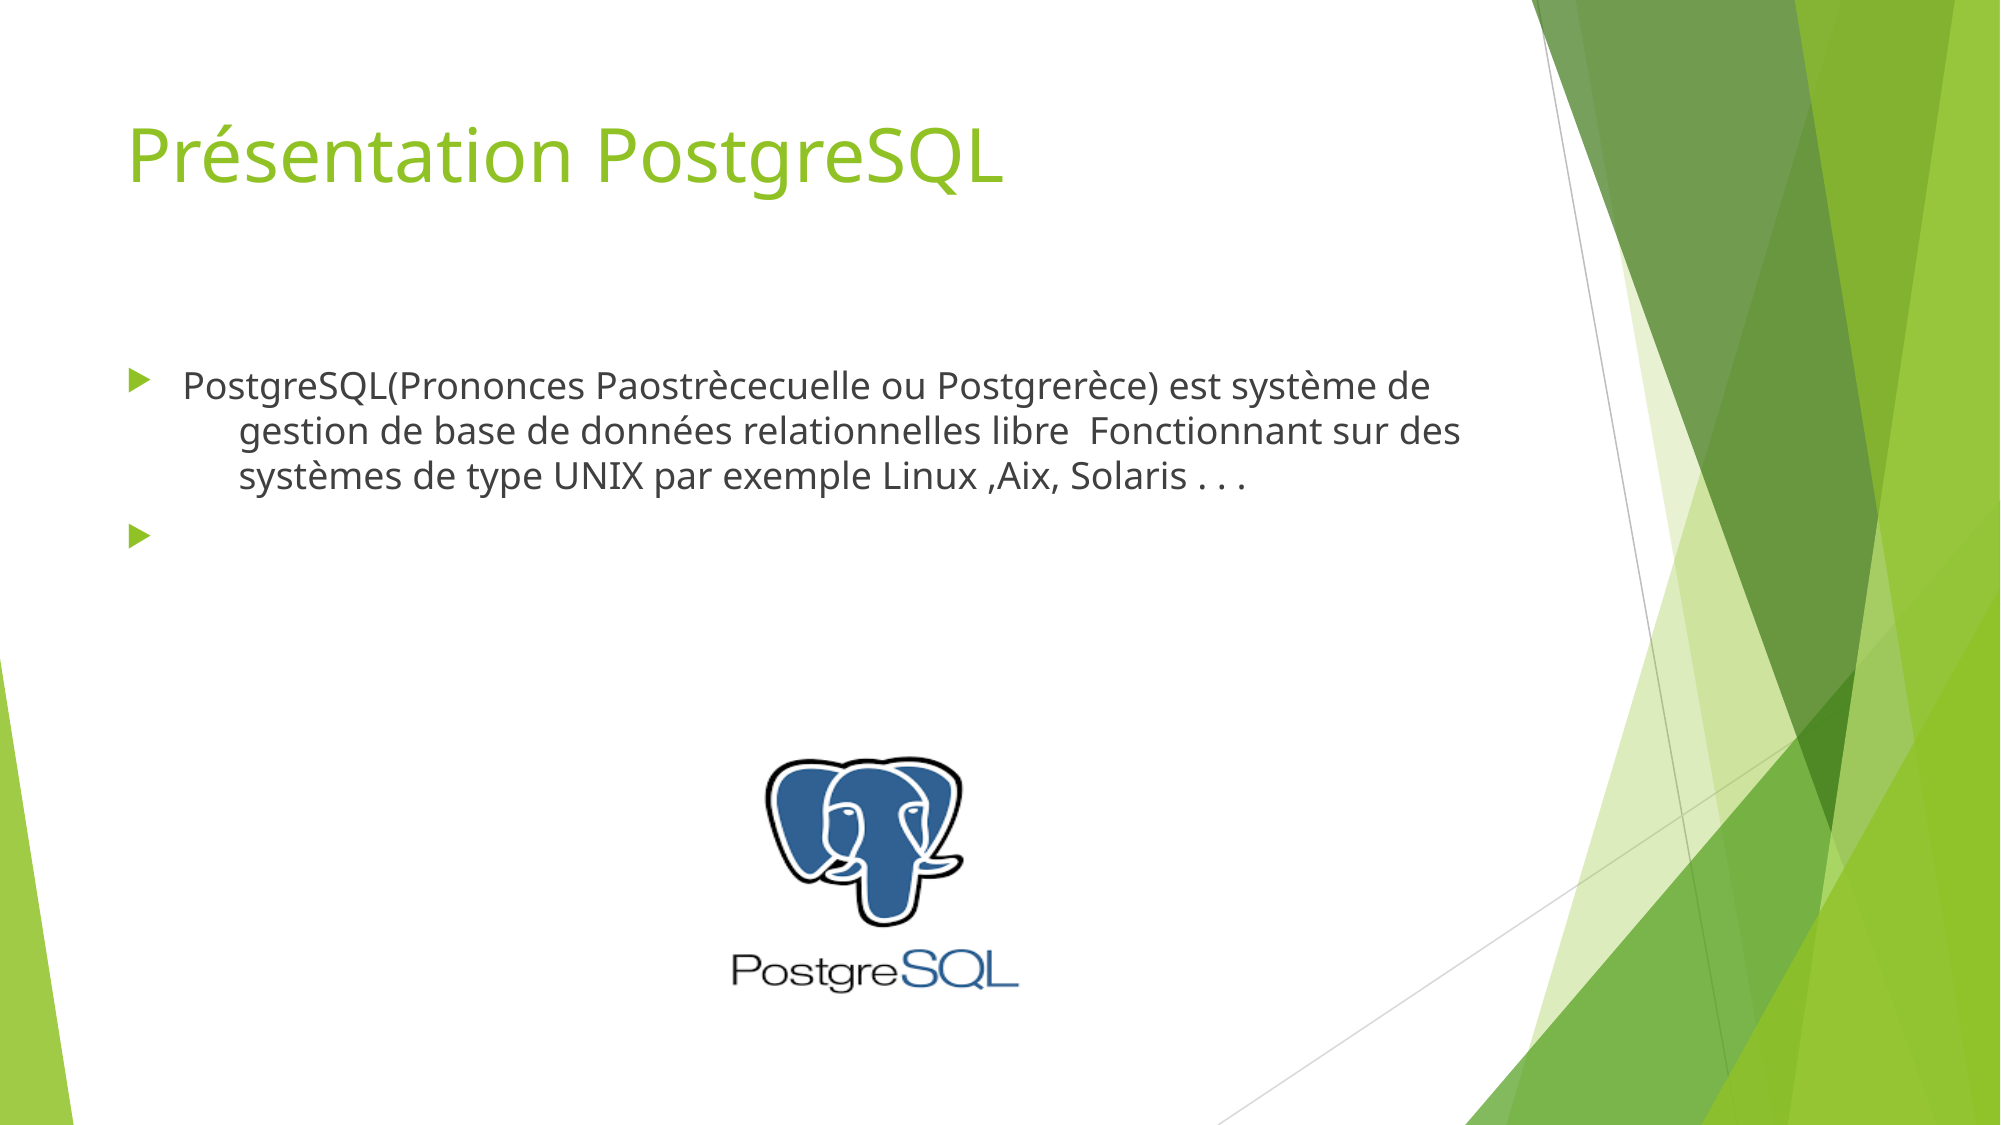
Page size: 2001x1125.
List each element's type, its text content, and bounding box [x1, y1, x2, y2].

picture [705, 716, 1039, 1025]
list PostgreSQL(Prononces Paostrècecuelle ou Postgrerèce) est système de gestion de base de données relationnelles libre Fonctionnant sur des systèmes de type UNIX par exemple Linux ,Aix, Solaris . . . [111, 354, 1522, 992]
title Présentation PostgreSQL [111, 99, 1522, 317]
